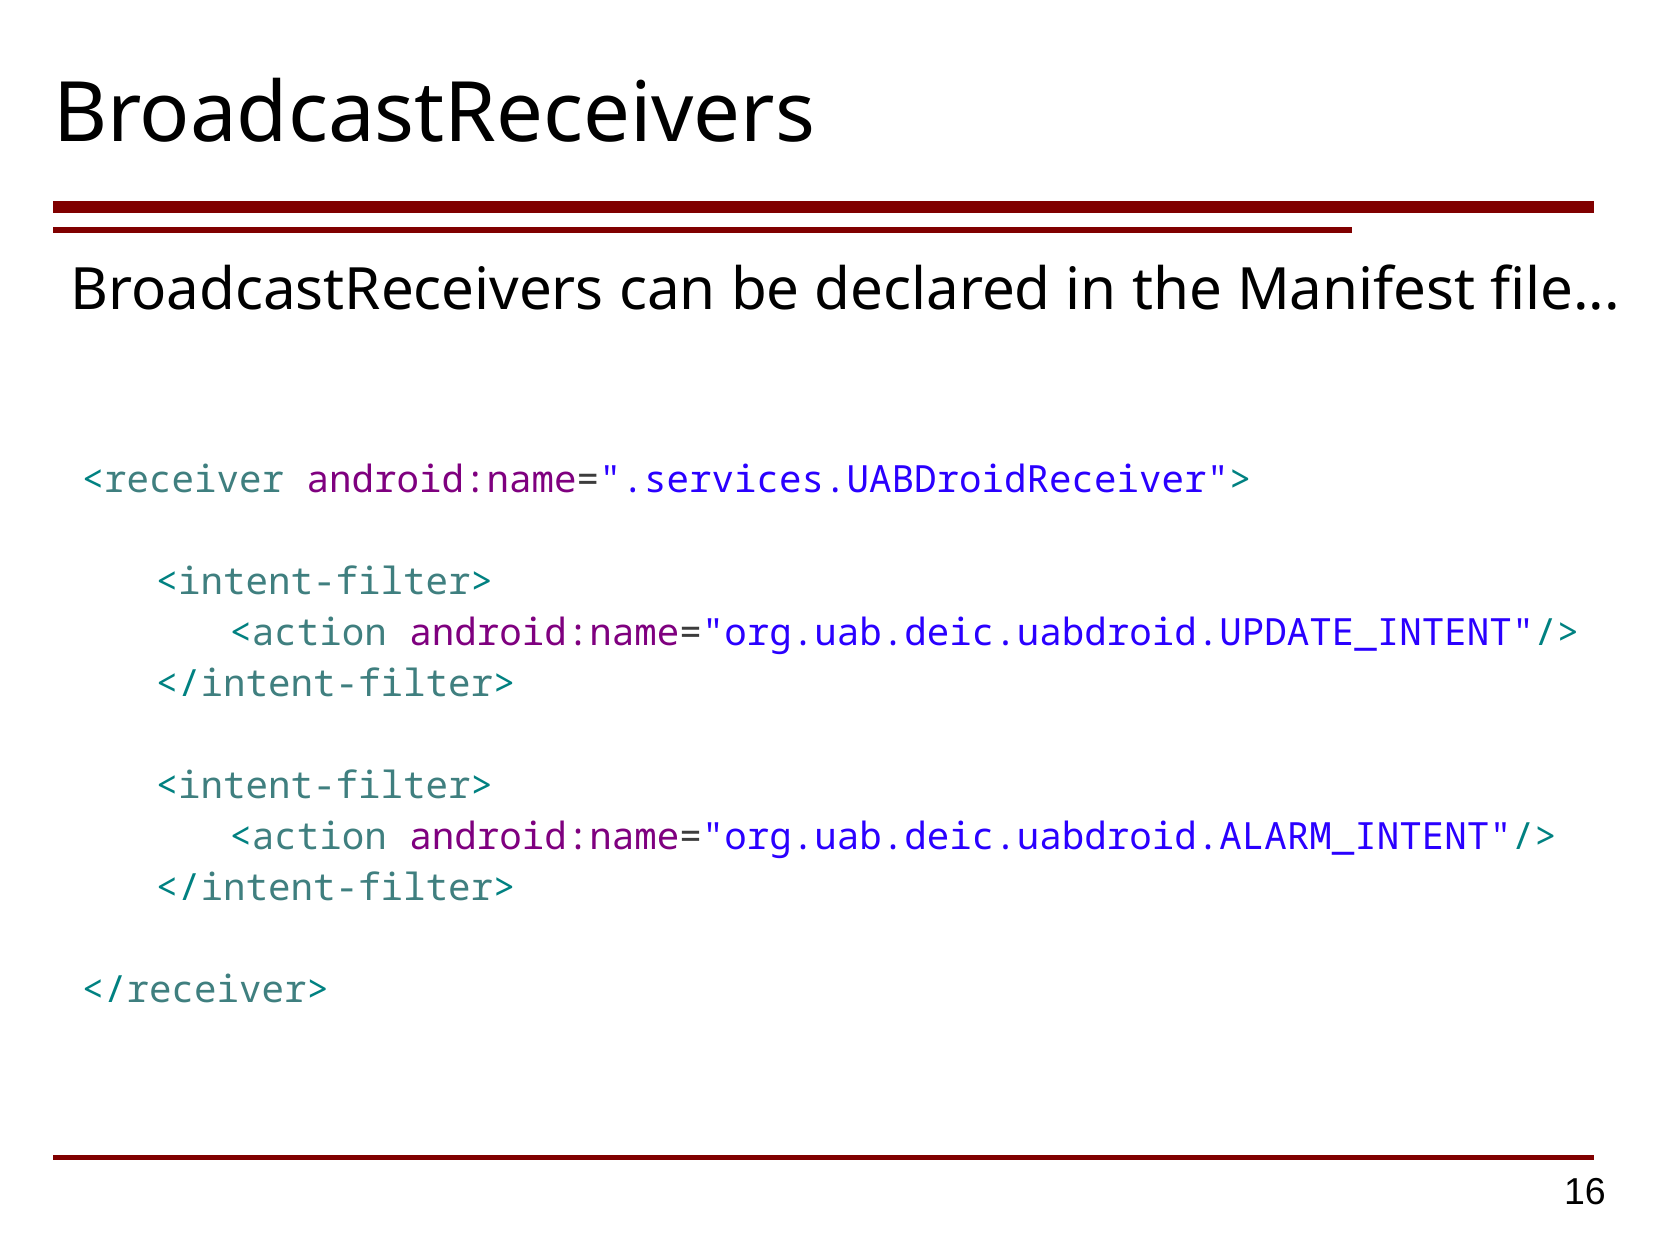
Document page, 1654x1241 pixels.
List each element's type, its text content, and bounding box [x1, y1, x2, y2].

text_box BroadcastReceivers can be declared in the Manifest file... [55, 240, 1574, 1152]
subtitle BroadcastReceivers [53, 48, 1542, 172]
text_box <receiver android:name=".services.UABDroidReceiver"> <intent-filter> <action android:name="org.uab.deic.uabdroid.UPDATE_INTENT"/> </intent-filter> <intent-filter> <action android:name="org.uab.deic.uabdroid.ALARM_INTENT"/> </intent-filter> </receiver> [66, 445, 1595, 978]
text_box <número> [35, 1163, 1654, 1221]
